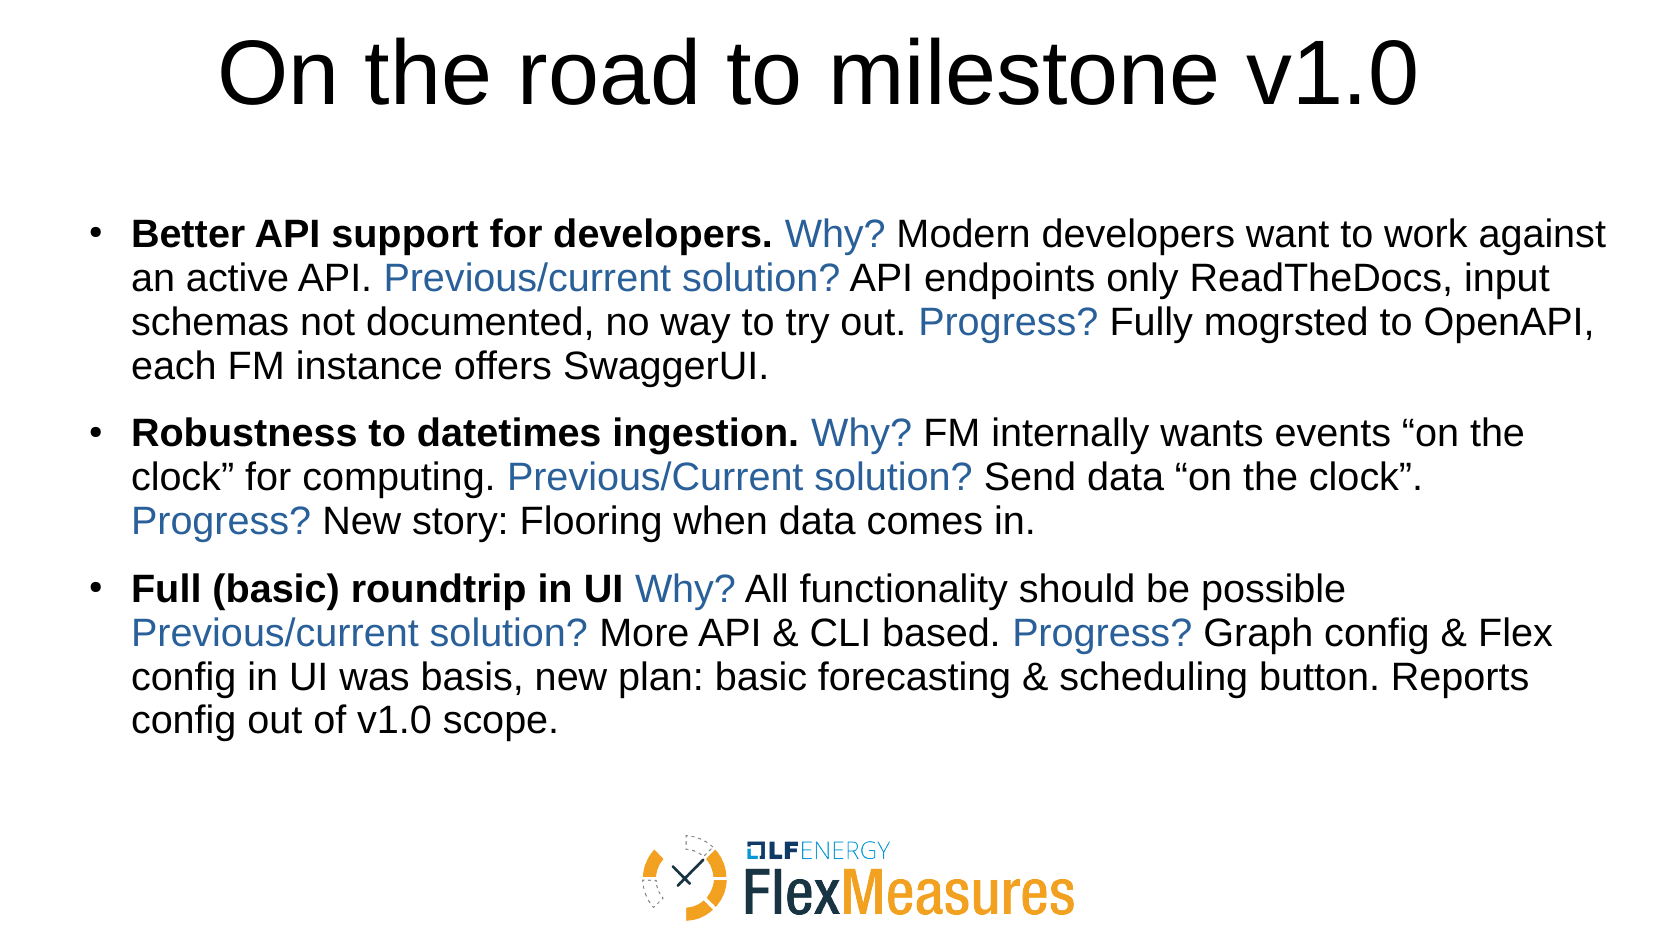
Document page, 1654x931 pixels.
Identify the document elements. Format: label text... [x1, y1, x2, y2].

list Better API support for developers. Why? Modern developers want to work against an active API. Previous/current solution? API endpoints only ReadTheDocs, input schemas not documented, no way to try out. Progress? Fully mogrsted to OpenAPI, each FM instance offers SwaggerUI. Robustness to datetimes ingestion. Why? FM internally wants events “on the clock” for computing. Previous/Current solution? Send data “on the clock”. Progress? New story: Flooring when data comes in. Full (basic) roundtrip in UI Why? All functionality should be possible Previous/current solution? More API & CLI based. Progress? Graph config & Flex config in UI was basis, new plan: basic forecasting & scheduling button. Reports config out of v1.0 scope. [75, 77, 1613, 753]
picture [642, 835, 1074, 921]
title On the road to milestone v1.0 [75, 0, 1564, 77]
